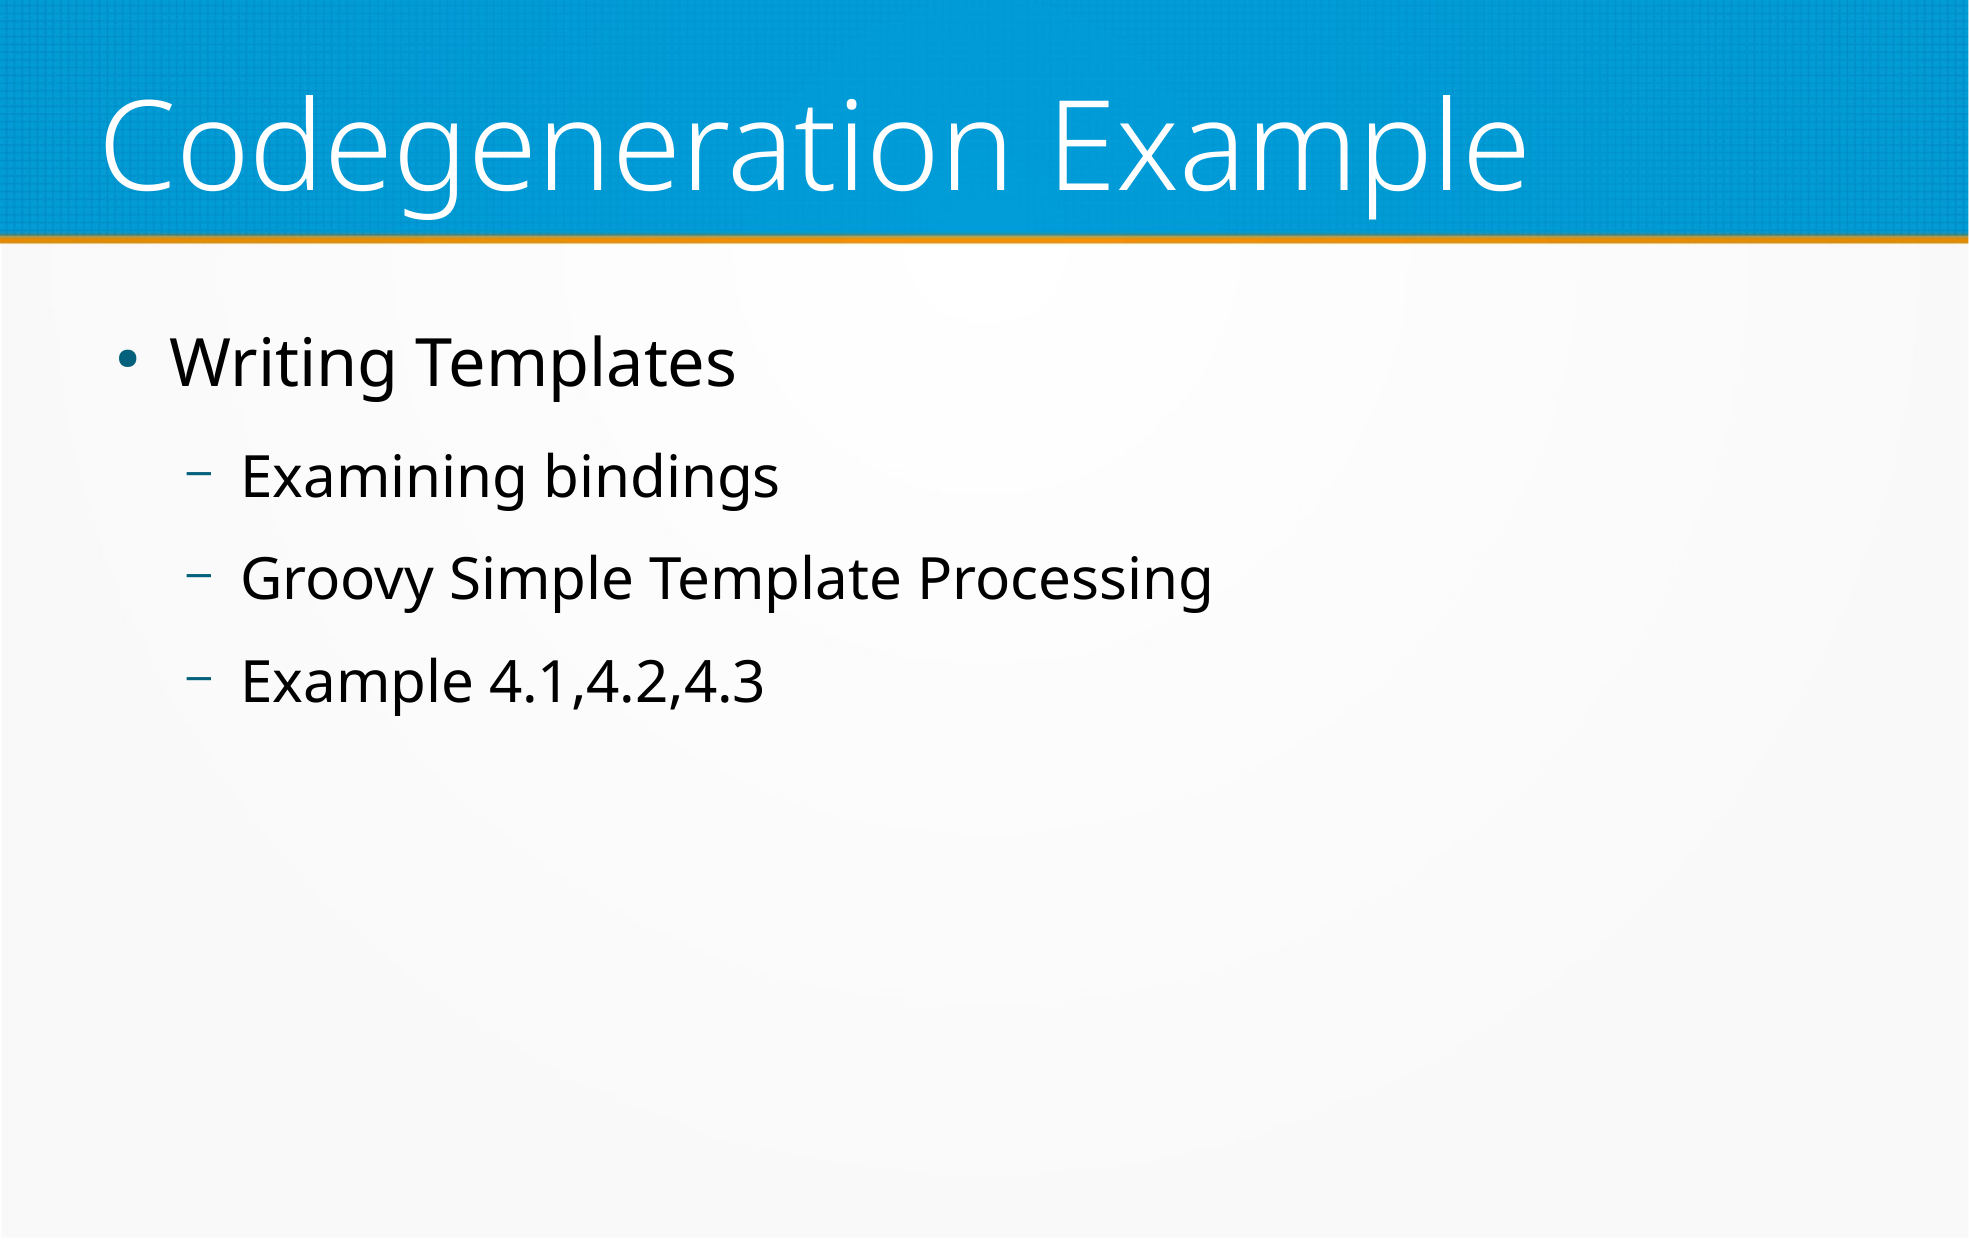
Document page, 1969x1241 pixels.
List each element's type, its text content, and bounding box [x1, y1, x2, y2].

title Codegeneration Example [98, 19, 1870, 227]
list Writing Templates Examining bindings Groovy Simple Template Processing Example 4.1,4.2,4.3 [98, 314, 1860, 1080]
picture [0, 233, 1969, 1241]
